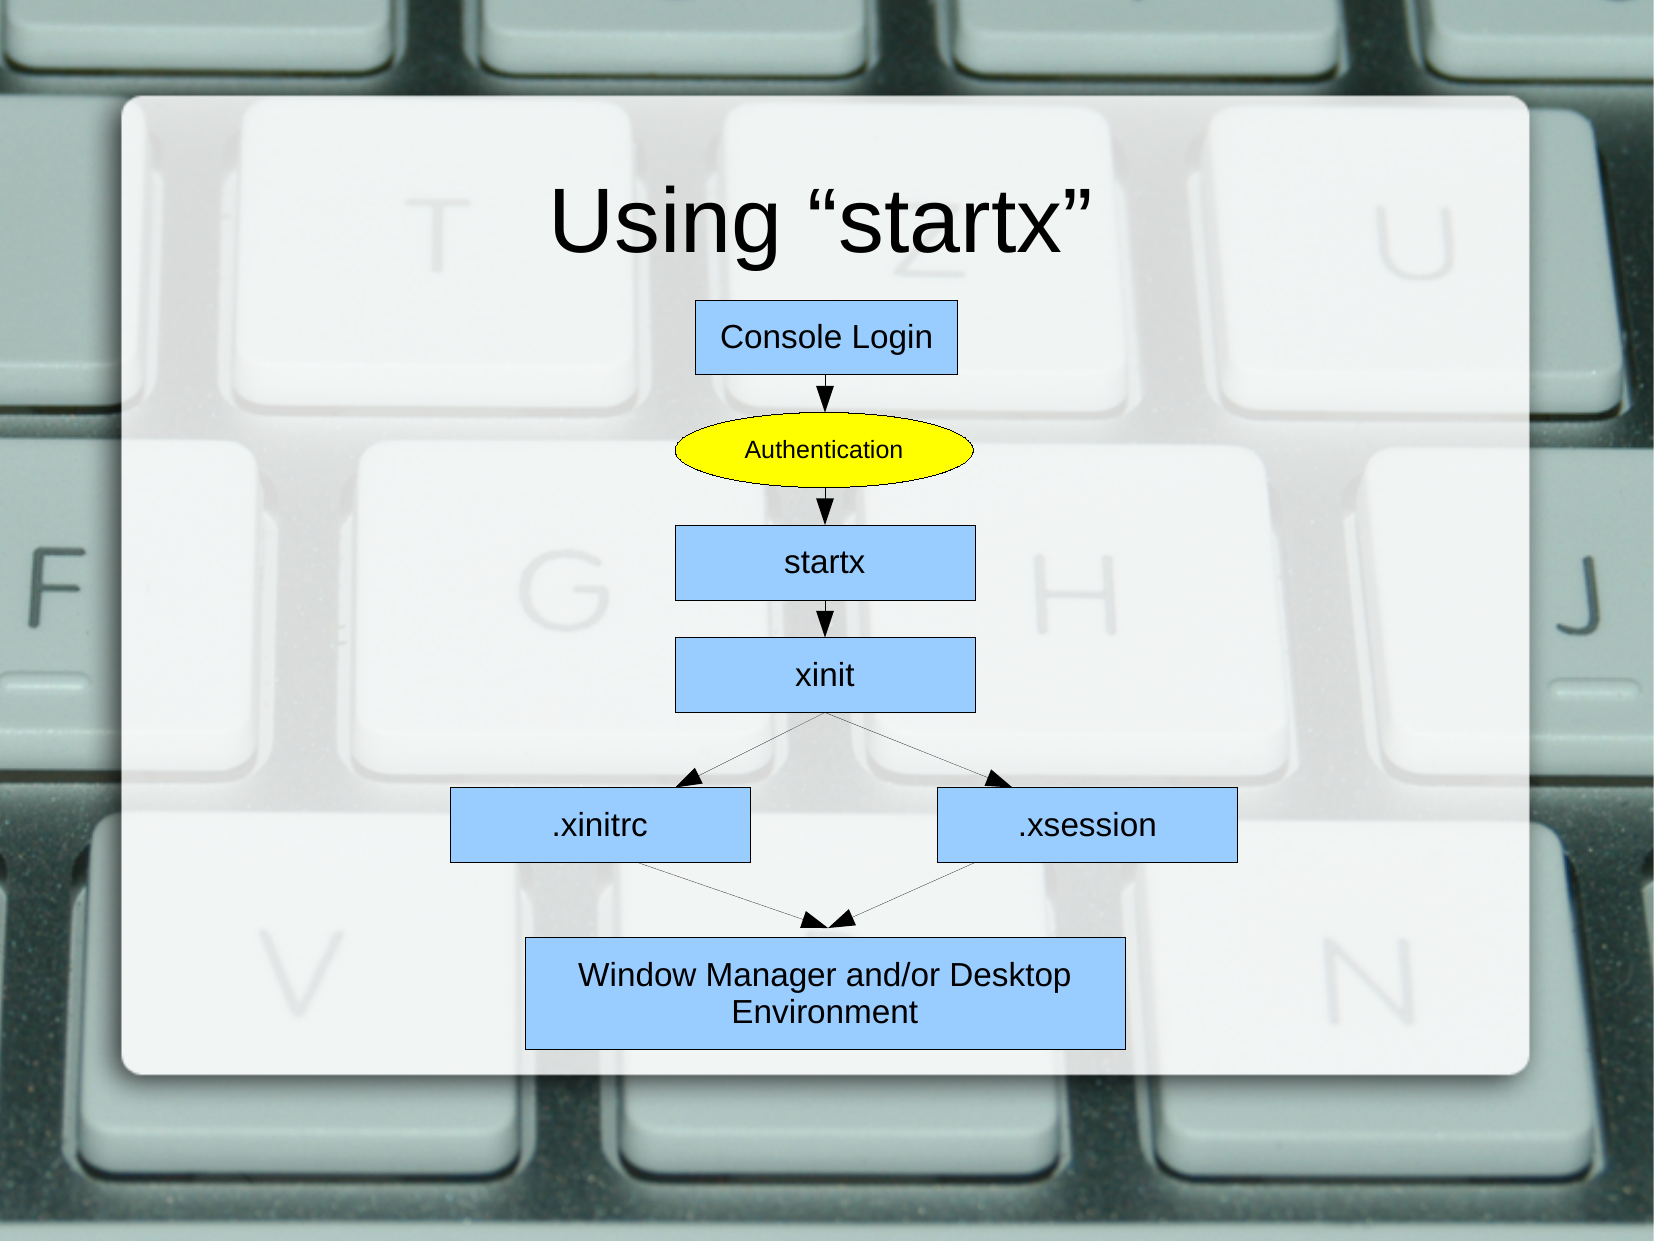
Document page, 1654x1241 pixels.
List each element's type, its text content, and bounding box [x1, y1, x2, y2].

text_box .xsession [937, 787, 1238, 863]
text_box .xinitrc [450, 787, 751, 863]
title Using “startx” [135, 125, 1506, 318]
text_box startx [675, 525, 976, 601]
text_box Authentication [675, 412, 974, 488]
text_box Console Login [695, 300, 958, 375]
text_box xinit [675, 637, 976, 713]
text_box Window Manager and/or Desktop Environment [525, 937, 1126, 1050]
picture [0, 0, 1654, 1241]
